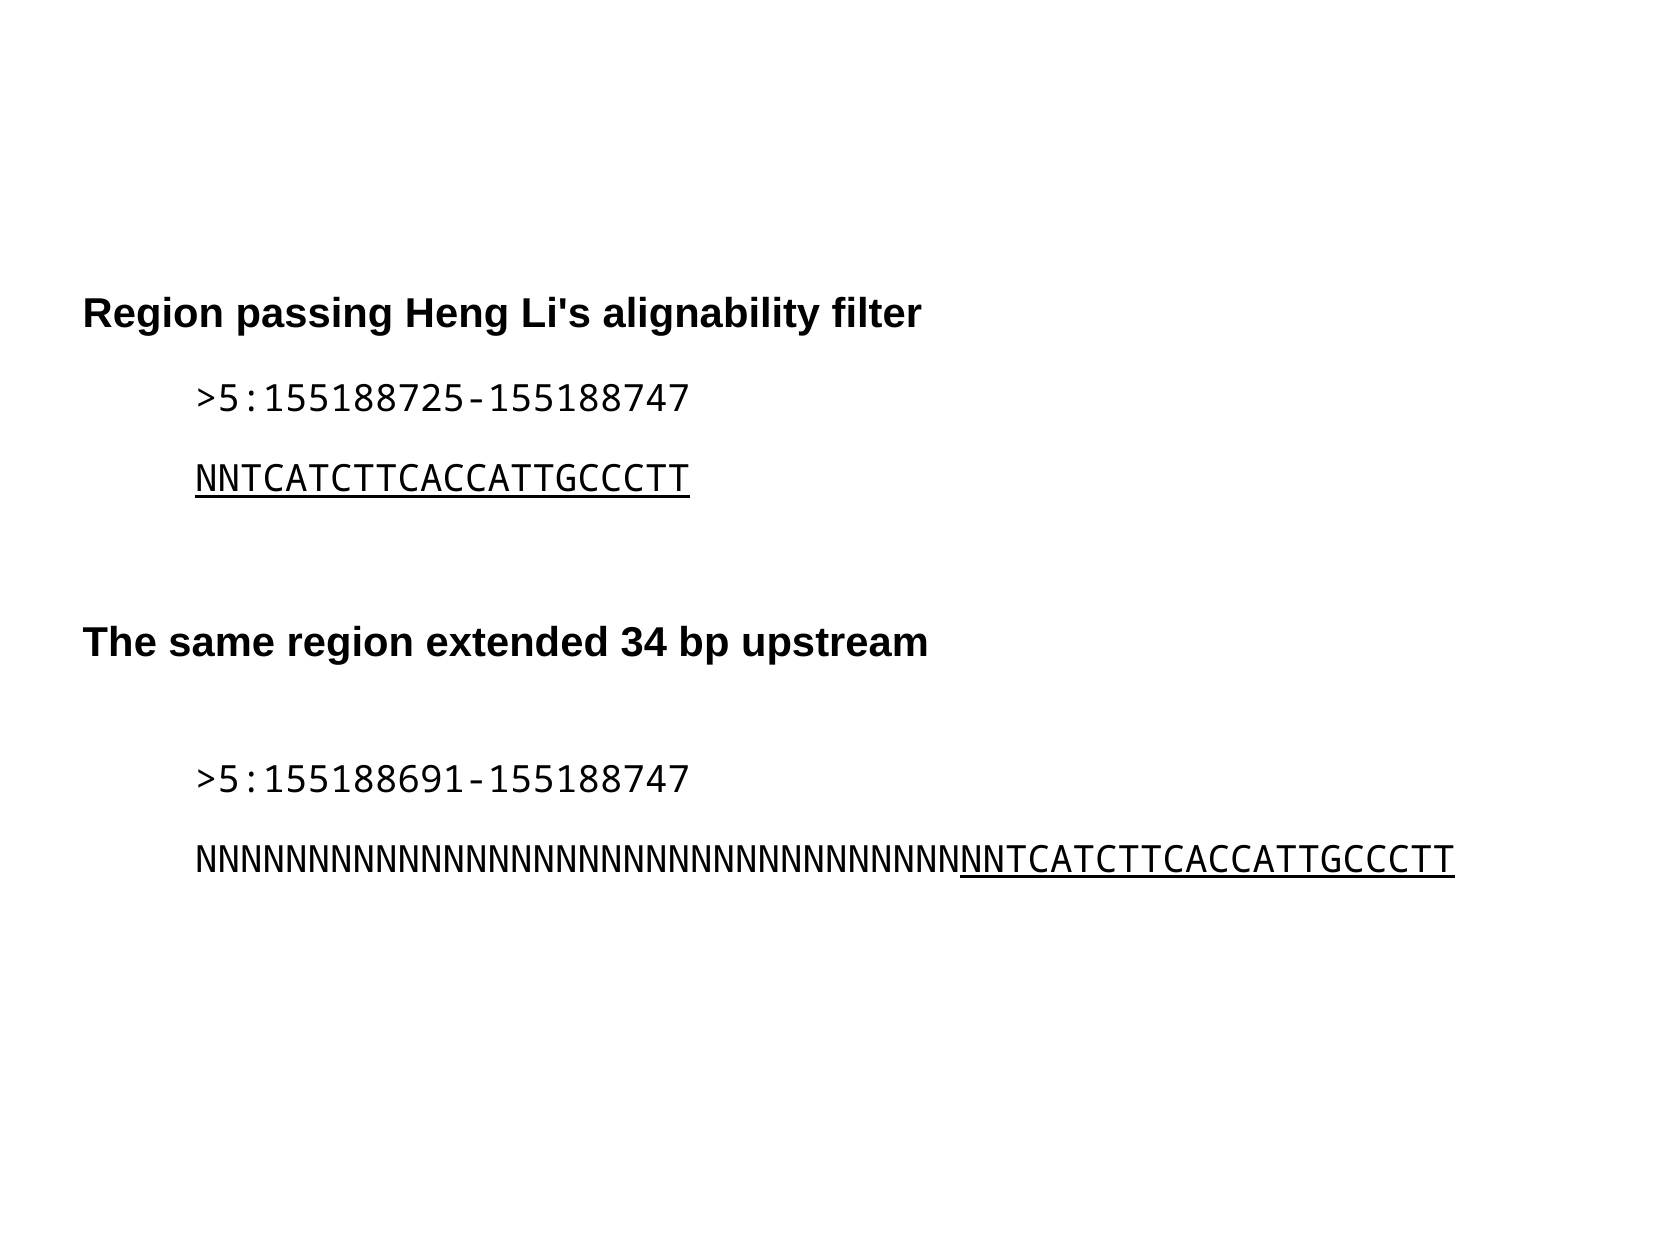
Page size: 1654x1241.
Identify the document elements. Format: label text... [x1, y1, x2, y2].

list Region passing Heng Li's alignability filter >5:155188725-155188747 NNTCATCTTCACCATTGCCCTT The same region extended 34 bp upstream >5:155188691-155188747 NNNNNNNNNNNNNNNNNNNNNNNNNNNNNNNNNNNNTCATCTTCACCATTGCCCTT [82, 290, 1571, 1010]
